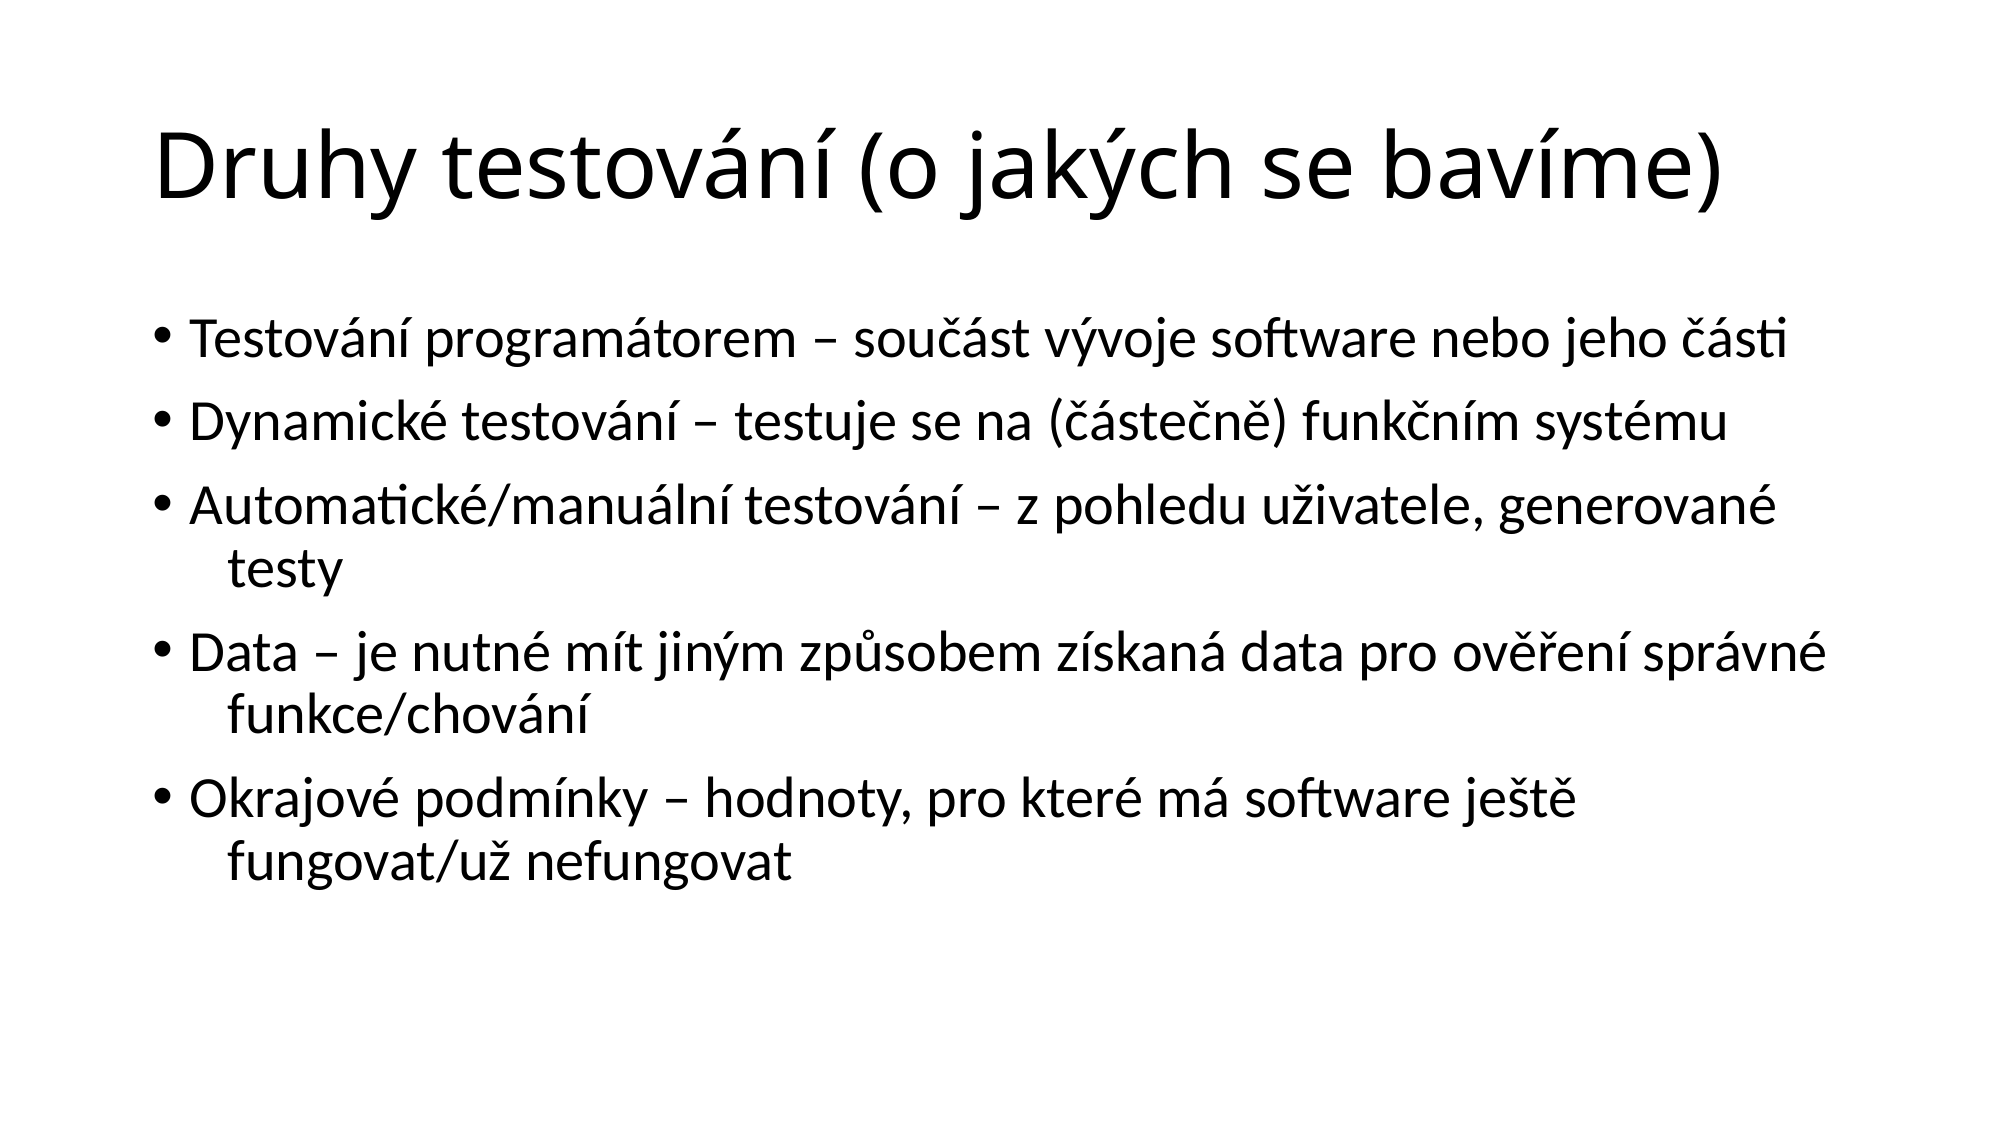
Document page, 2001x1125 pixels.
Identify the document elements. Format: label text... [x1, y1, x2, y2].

title Druhy testování (o jakých se bavíme) [137, 59, 1863, 278]
list Testování programátorem – součást vývoje software nebo jeho části Dynamické testování – testuje se na (částečně) funkčním systému Automatické/manuální testování – z pohledu uživatele, generované testy Data – je nutné mít jiným způsobem získaná data pro ověření správné funkce/chování Okrajové podmínky – hodnoty, pro které má software ještě fungovat/už nefungovat [137, 299, 1863, 1014]
